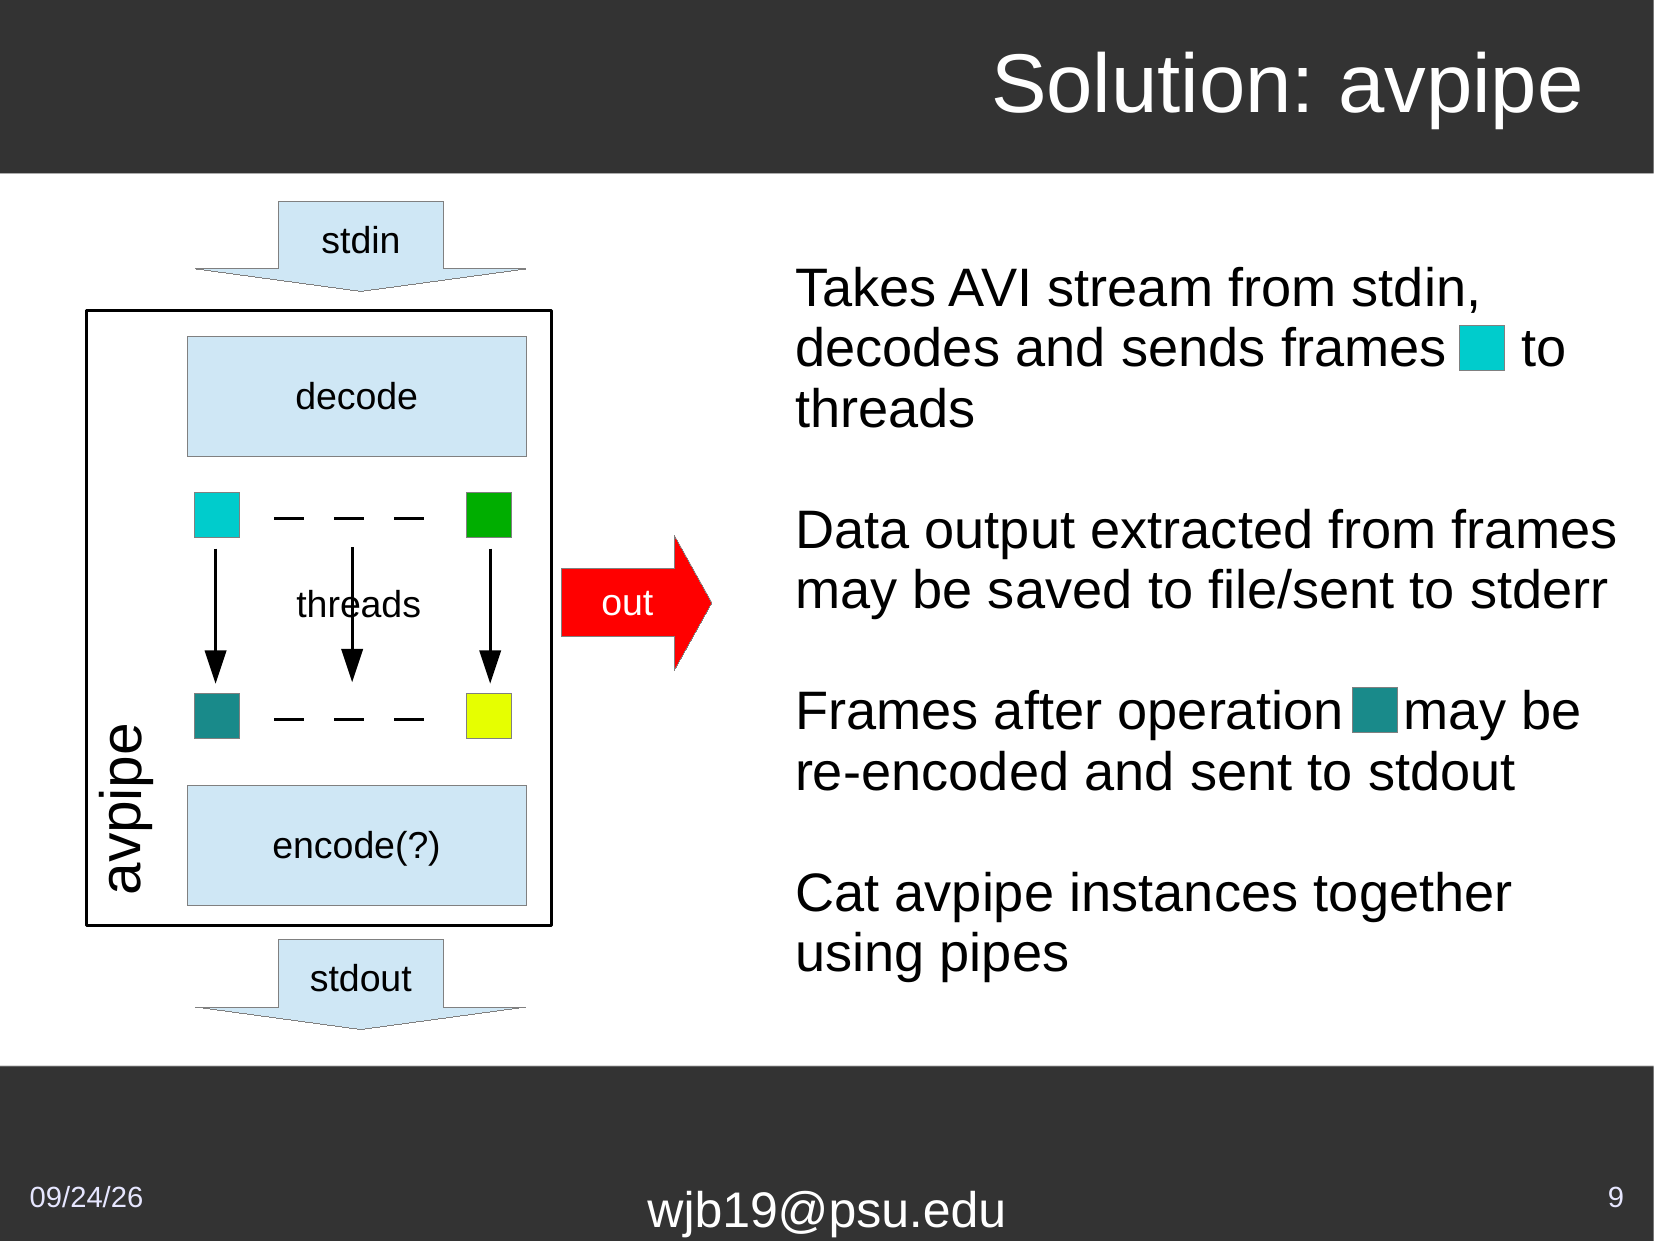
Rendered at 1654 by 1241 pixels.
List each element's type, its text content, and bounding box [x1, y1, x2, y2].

text_box decode [187, 336, 527, 457]
title Takes AVI stream from stdin, decodes and sends frames to threads Data output extracted from frames may be saved to file/sent to stderr Frames after operation may be re-encoded and sent to stdout Cat avpipe instances together using pipes [795, 214, 1625, 1027]
text_box [1352, 687, 1398, 733]
text_box [1459, 325, 1505, 371]
text_box [466, 492, 512, 538]
text_box [466, 693, 512, 739]
text_box stdout [195, 939, 526, 1030]
text_box avpipe [80, 707, 162, 911]
text_box [194, 693, 240, 739]
text_box stdin [195, 201, 526, 292]
text_box out [561, 535, 712, 671]
text_box encode(?) [187, 785, 527, 906]
subtitle wjb19@psu.edu [29, 1182, 1625, 1239]
picture [0, 0, 1654, 1241]
text_box [194, 492, 240, 538]
text_box threads [281, 576, 436, 634]
text_box Solution: avpipe [976, 30, 1599, 138]
